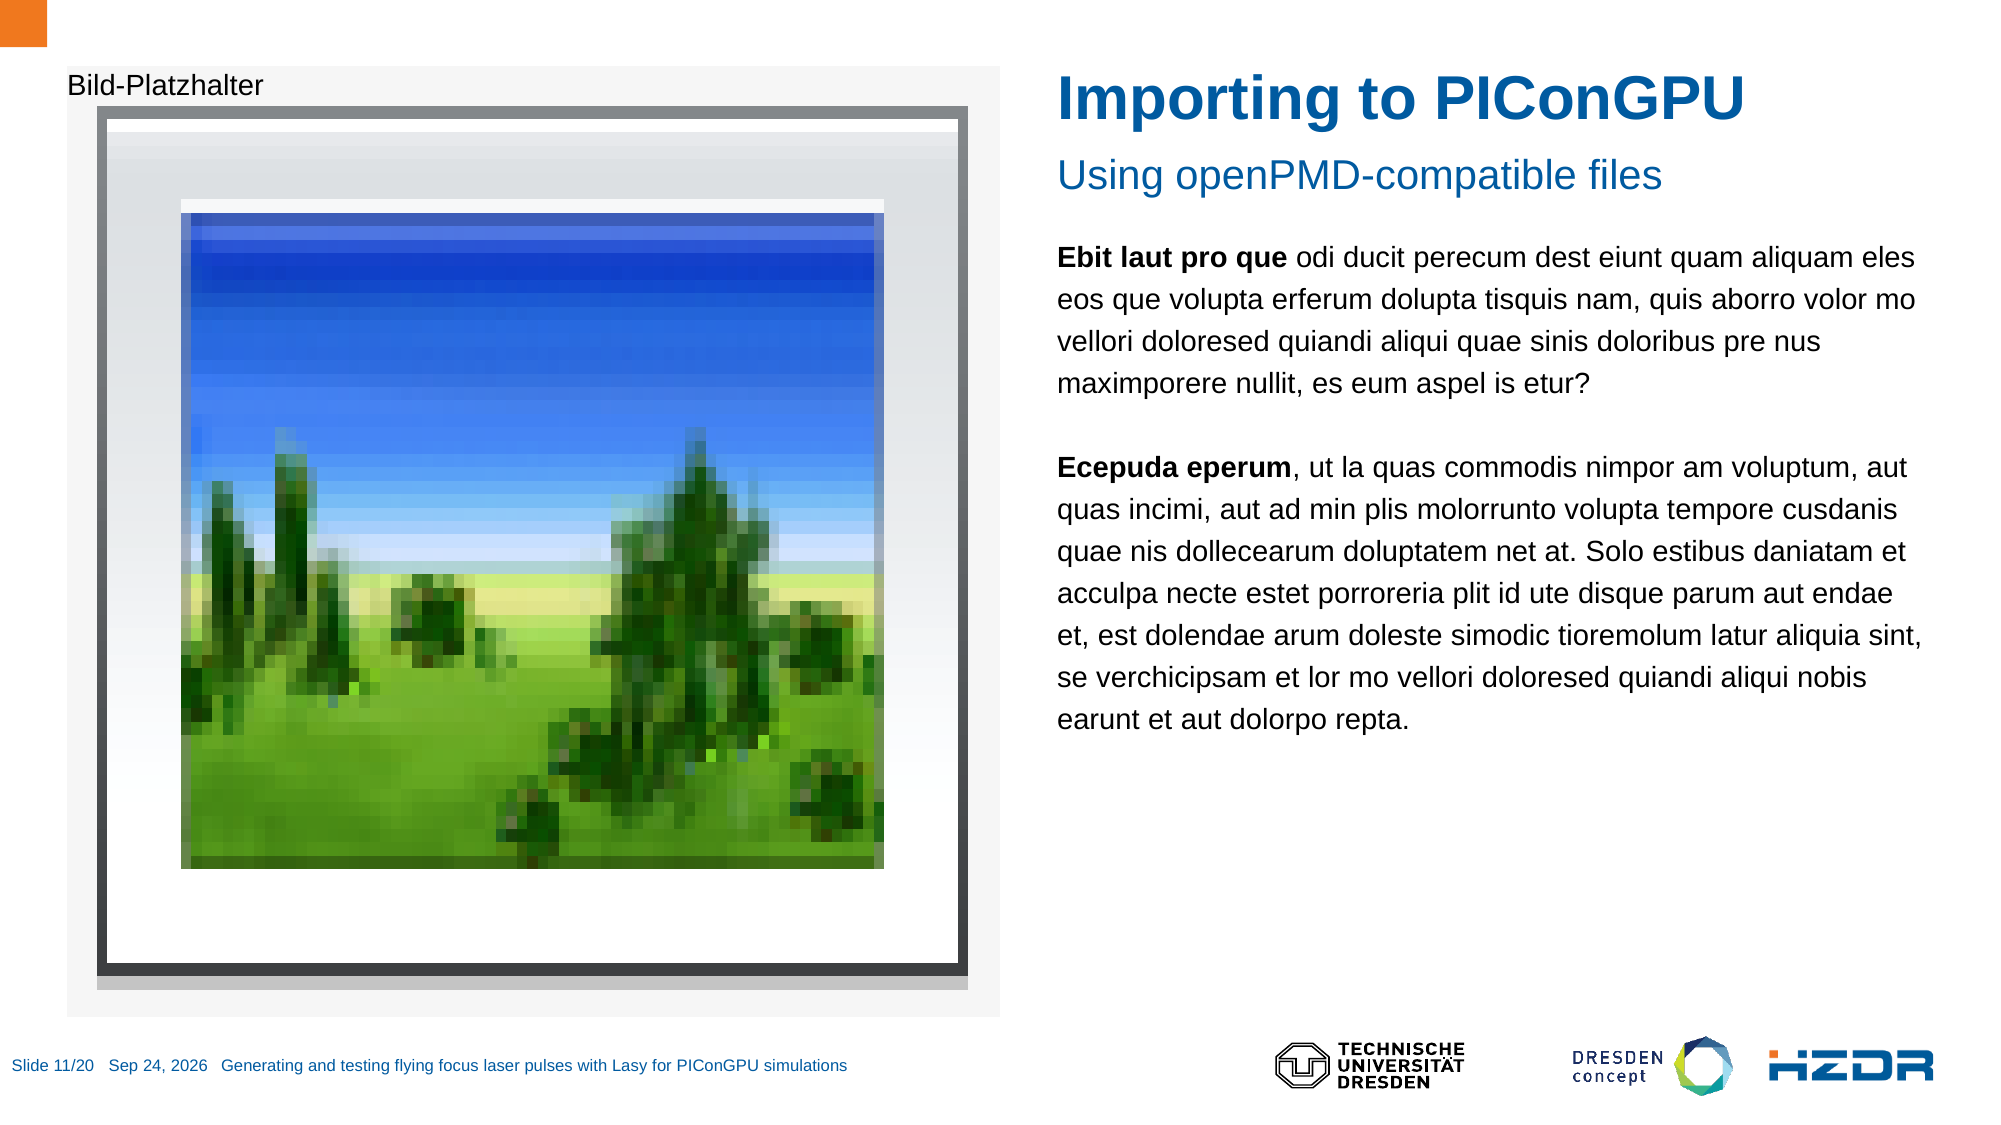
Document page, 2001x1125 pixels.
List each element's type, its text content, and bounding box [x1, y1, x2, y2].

picture [1573, 1036, 1733, 1096]
picture [1275, 1042, 1465, 1089]
subtitle Using openPMD-compatible files [1057, 138, 1934, 190]
picture [1768, 1049, 1934, 1081]
picture [66, 66, 1000, 1017]
title Importing to PIConGPU [1057, 66, 1934, 134]
slide_number Jan 9, 2026 [107, 1034, 208, 1095]
footer Generating and testing flying focus laser pulses with Lasy for PIConGPU simulations [221, 1034, 965, 1095]
slide_number Slide <number>/20 [6, 1034, 95, 1095]
list Ebit laut pro que odi ducit perecum dest eiunt quam aliquam eles eos que volupta erferum dolupta tisquis nam, quis aborro volor mo vellori doloresed quiandi aliqui quae sinis doloribus pre nus maximporere nullit, es eum aspel is etur? Ecepuda eperum, ut la quas commodis nimpor am voluptum, aut quas incimi, aut ad min plis molorrunto volupta tempore cusdanis quae nis dollecearum doluptatem net at. Solo estibus daniatam et acculpa necte estet porroreria plit id ute disque parum aut endae et, est dolendae arum doleste simodic tioremolum latur aliquia sint, se verchicipsam et lor mo vellori doloresed quiandi aliqui nobis earunt et aut dolorpo repta. [1057, 231, 1934, 1014]
